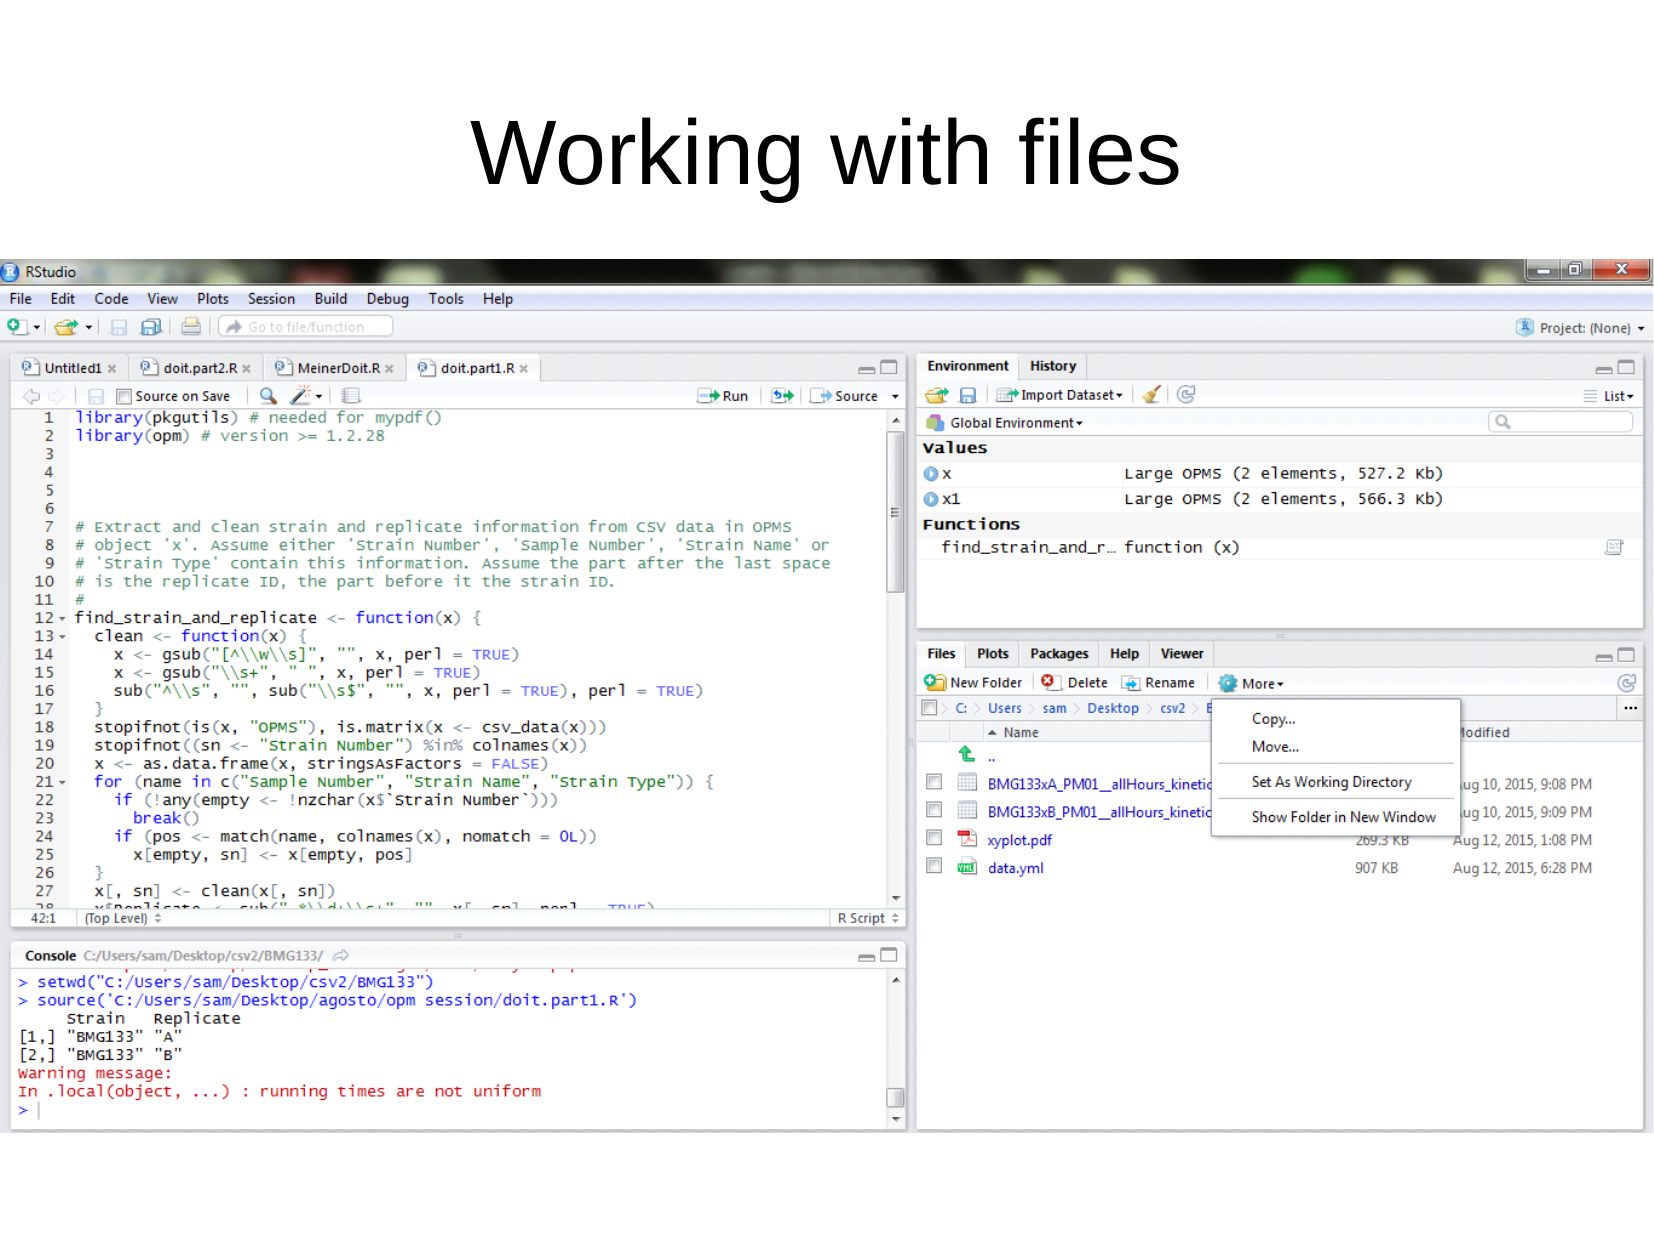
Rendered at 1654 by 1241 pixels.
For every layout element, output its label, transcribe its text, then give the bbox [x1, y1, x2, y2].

picture [0, 259, 1654, 1133]
title Working with files [82, 49, 1571, 257]
